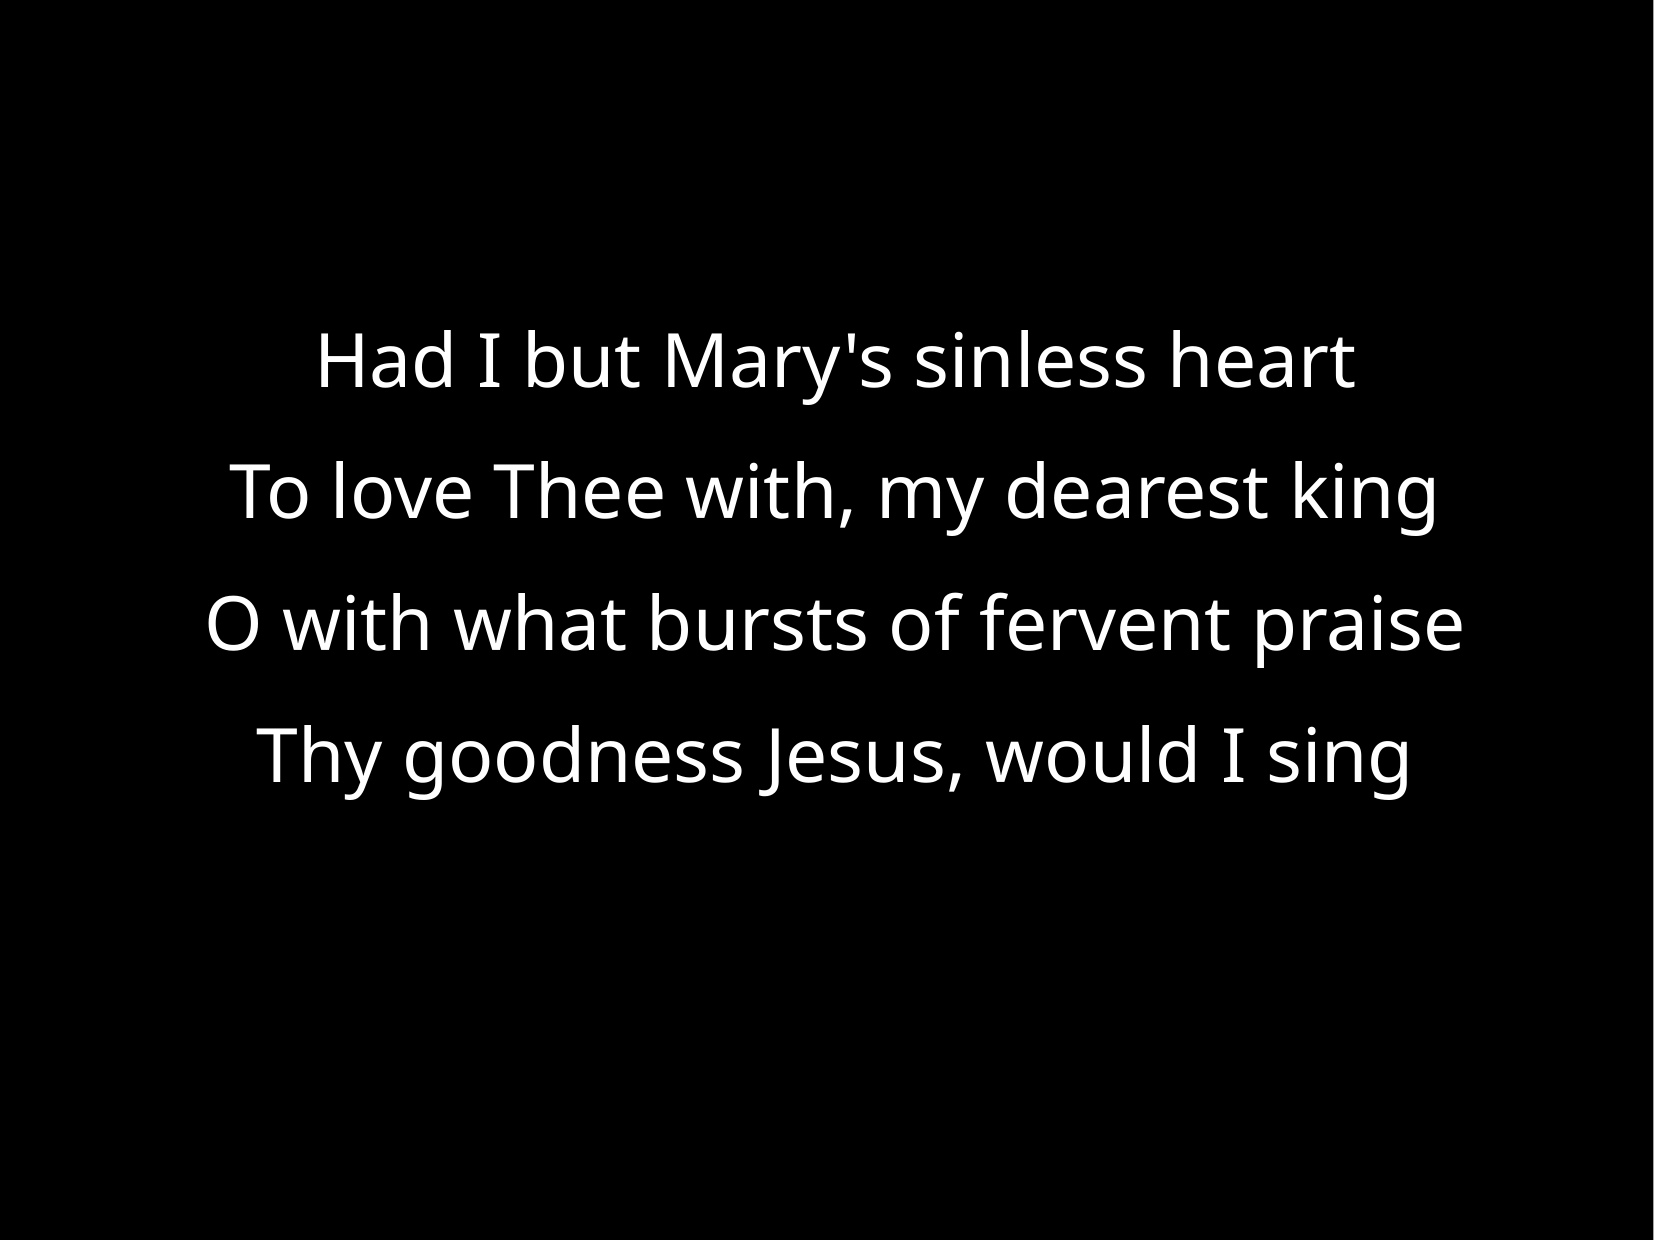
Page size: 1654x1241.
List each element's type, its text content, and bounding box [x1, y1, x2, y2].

list Had I but Mary's sinless heart To love Thee with, my dearest king O with what bursts of fervent praise Thy goodness Jesus, would I sing [0, 307, 1654, 1027]
